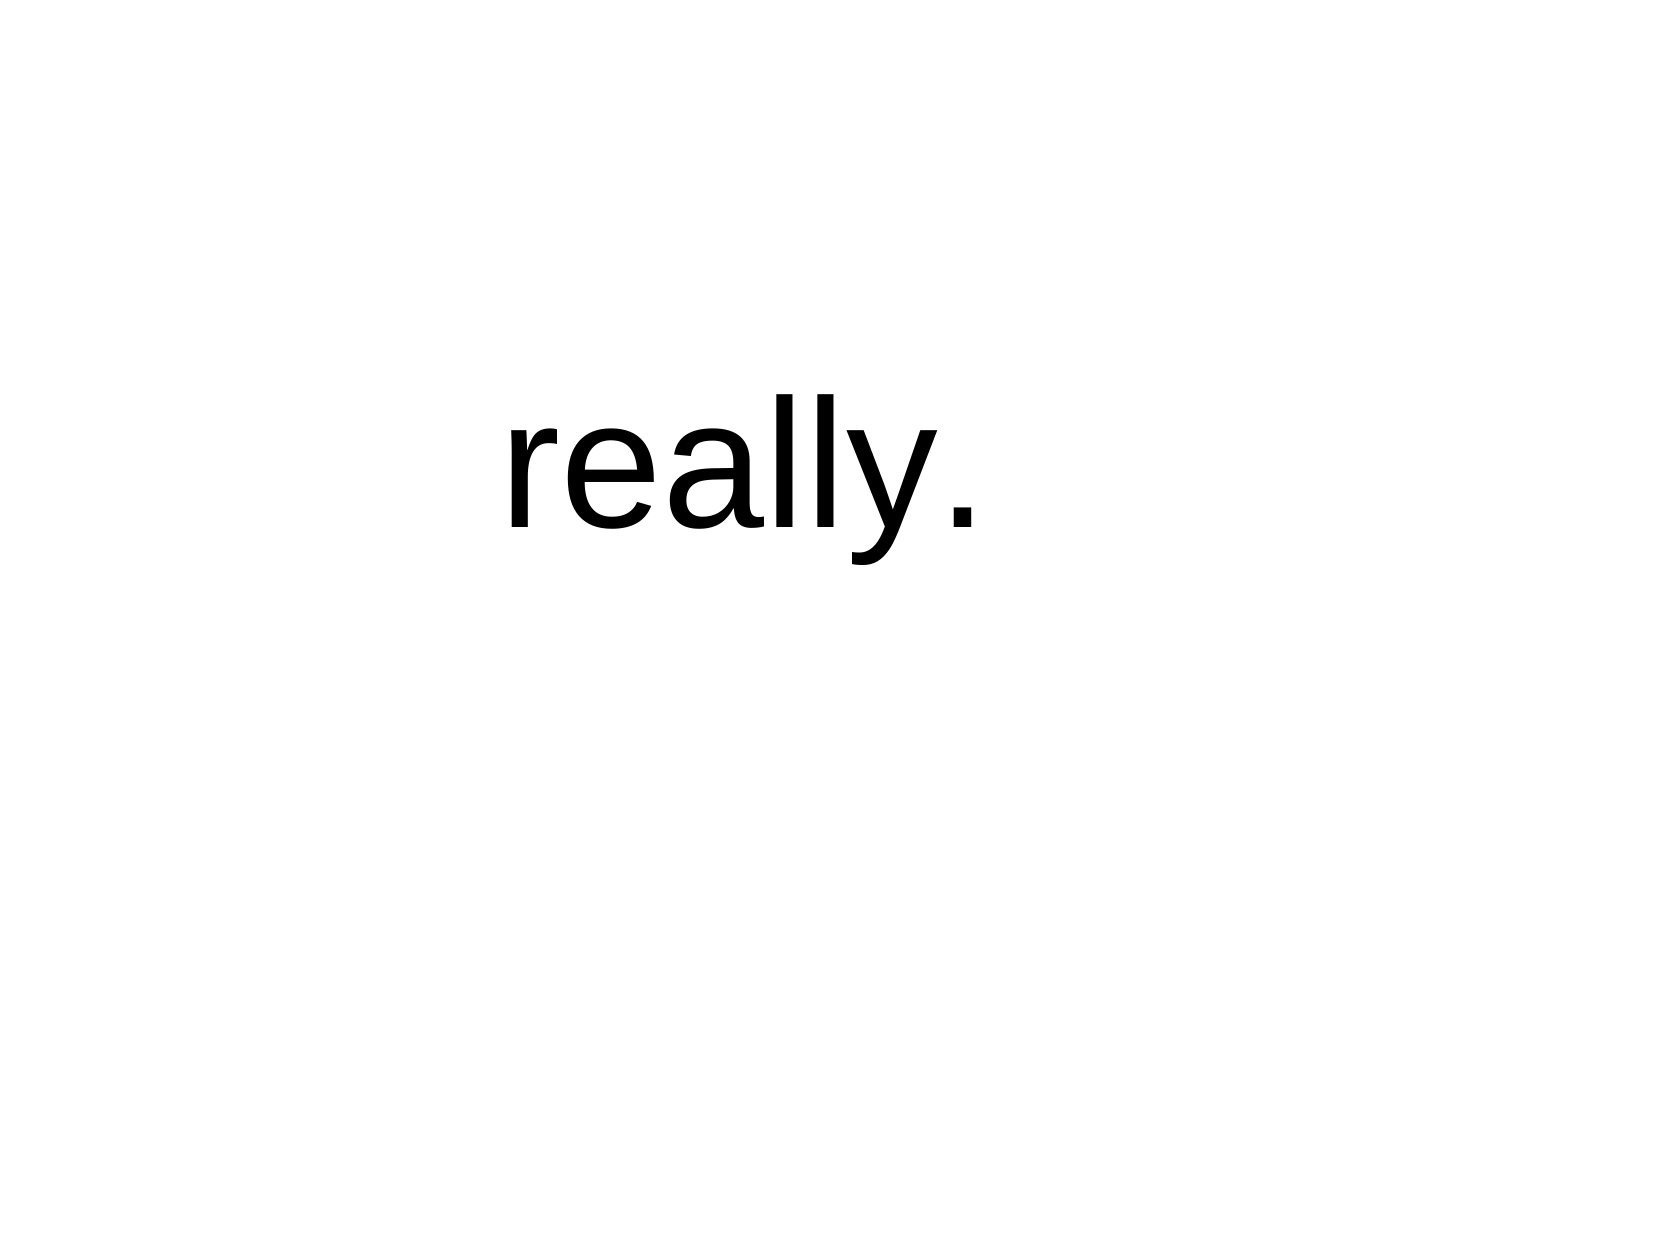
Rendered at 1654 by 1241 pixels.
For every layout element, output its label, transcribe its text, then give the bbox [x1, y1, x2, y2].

text_box really. [485, 354, 1084, 583]
